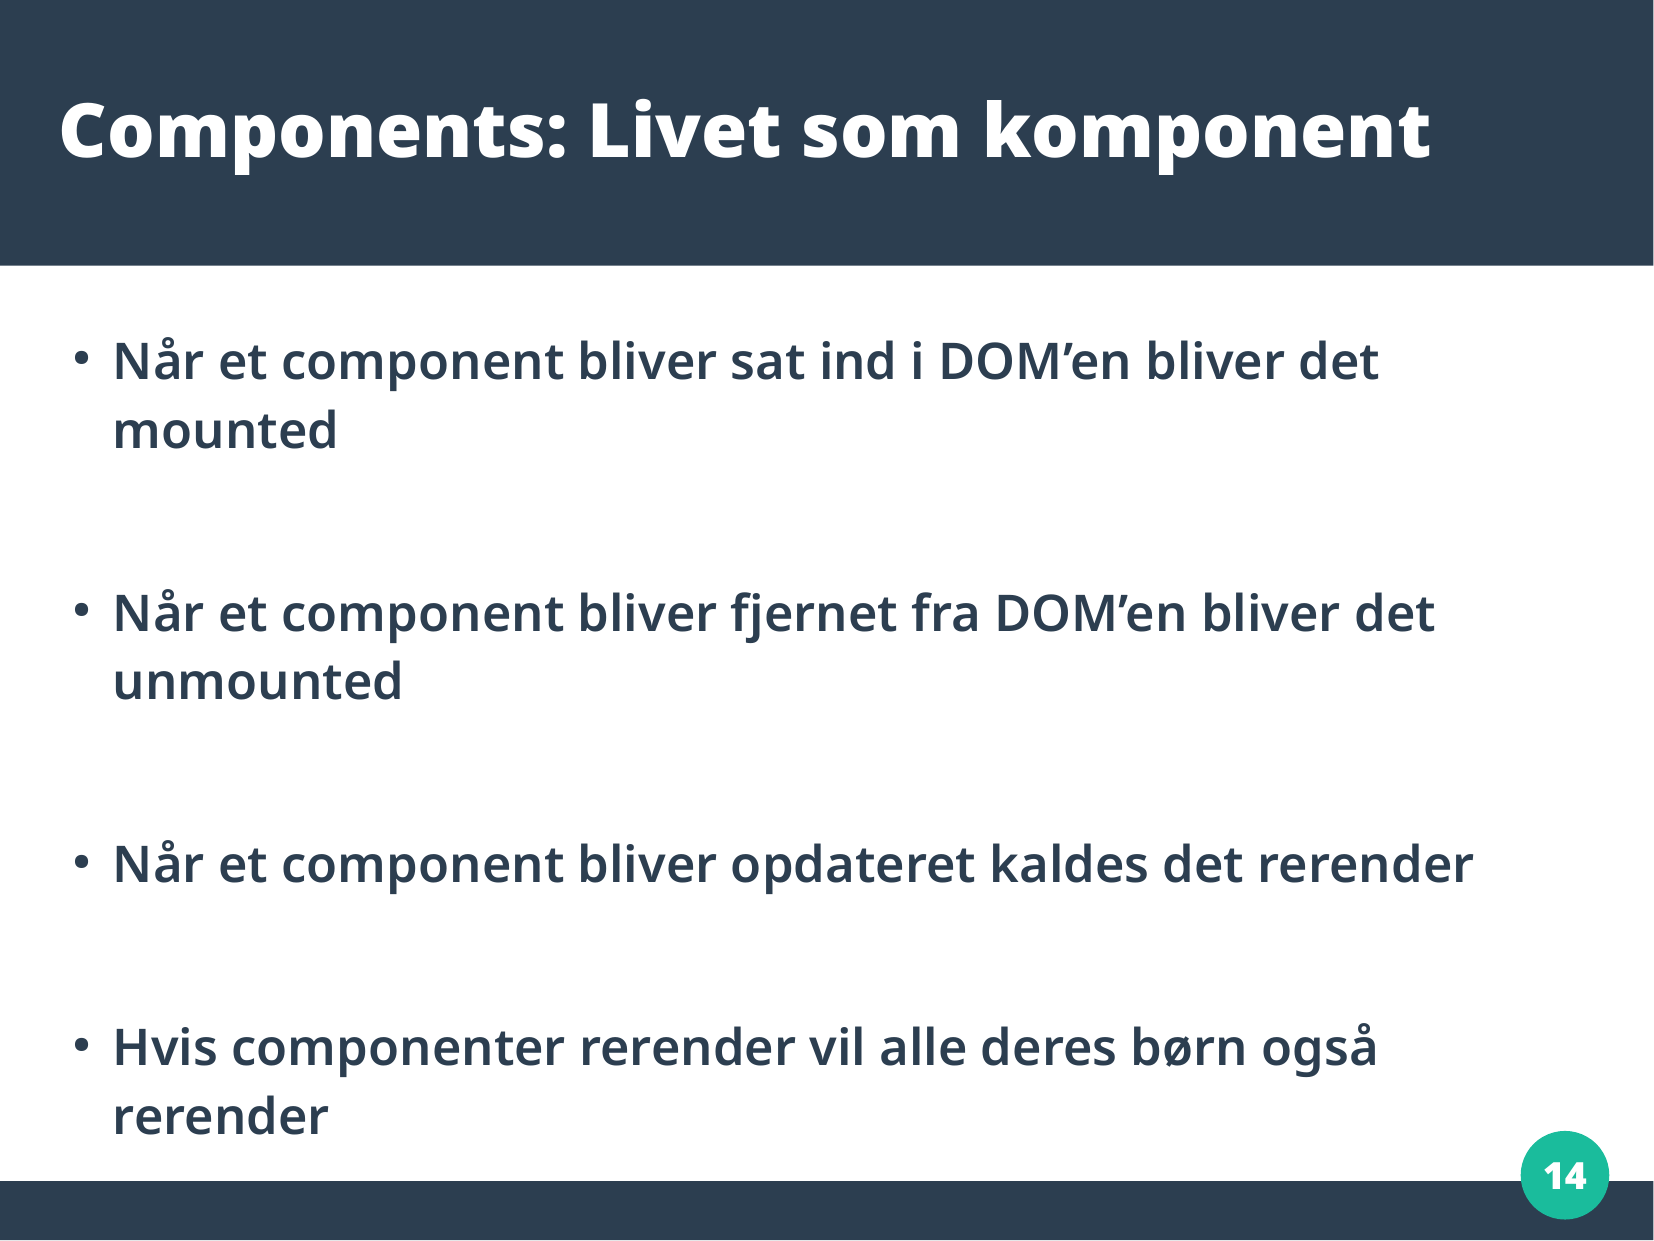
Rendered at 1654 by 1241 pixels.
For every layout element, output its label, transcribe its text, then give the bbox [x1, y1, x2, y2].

list Når et component bliver sat ind i DOM’en bliver det mounted Når et component bliver fjernet fra DOM’en bliver det unmounted Når et component bliver opdateret kaldes det rerender Hvis componenter rerender vil alle deres børn også rerender [59, 324, 1595, 1152]
title Components: Livet som komponent [59, 49, 1595, 207]
